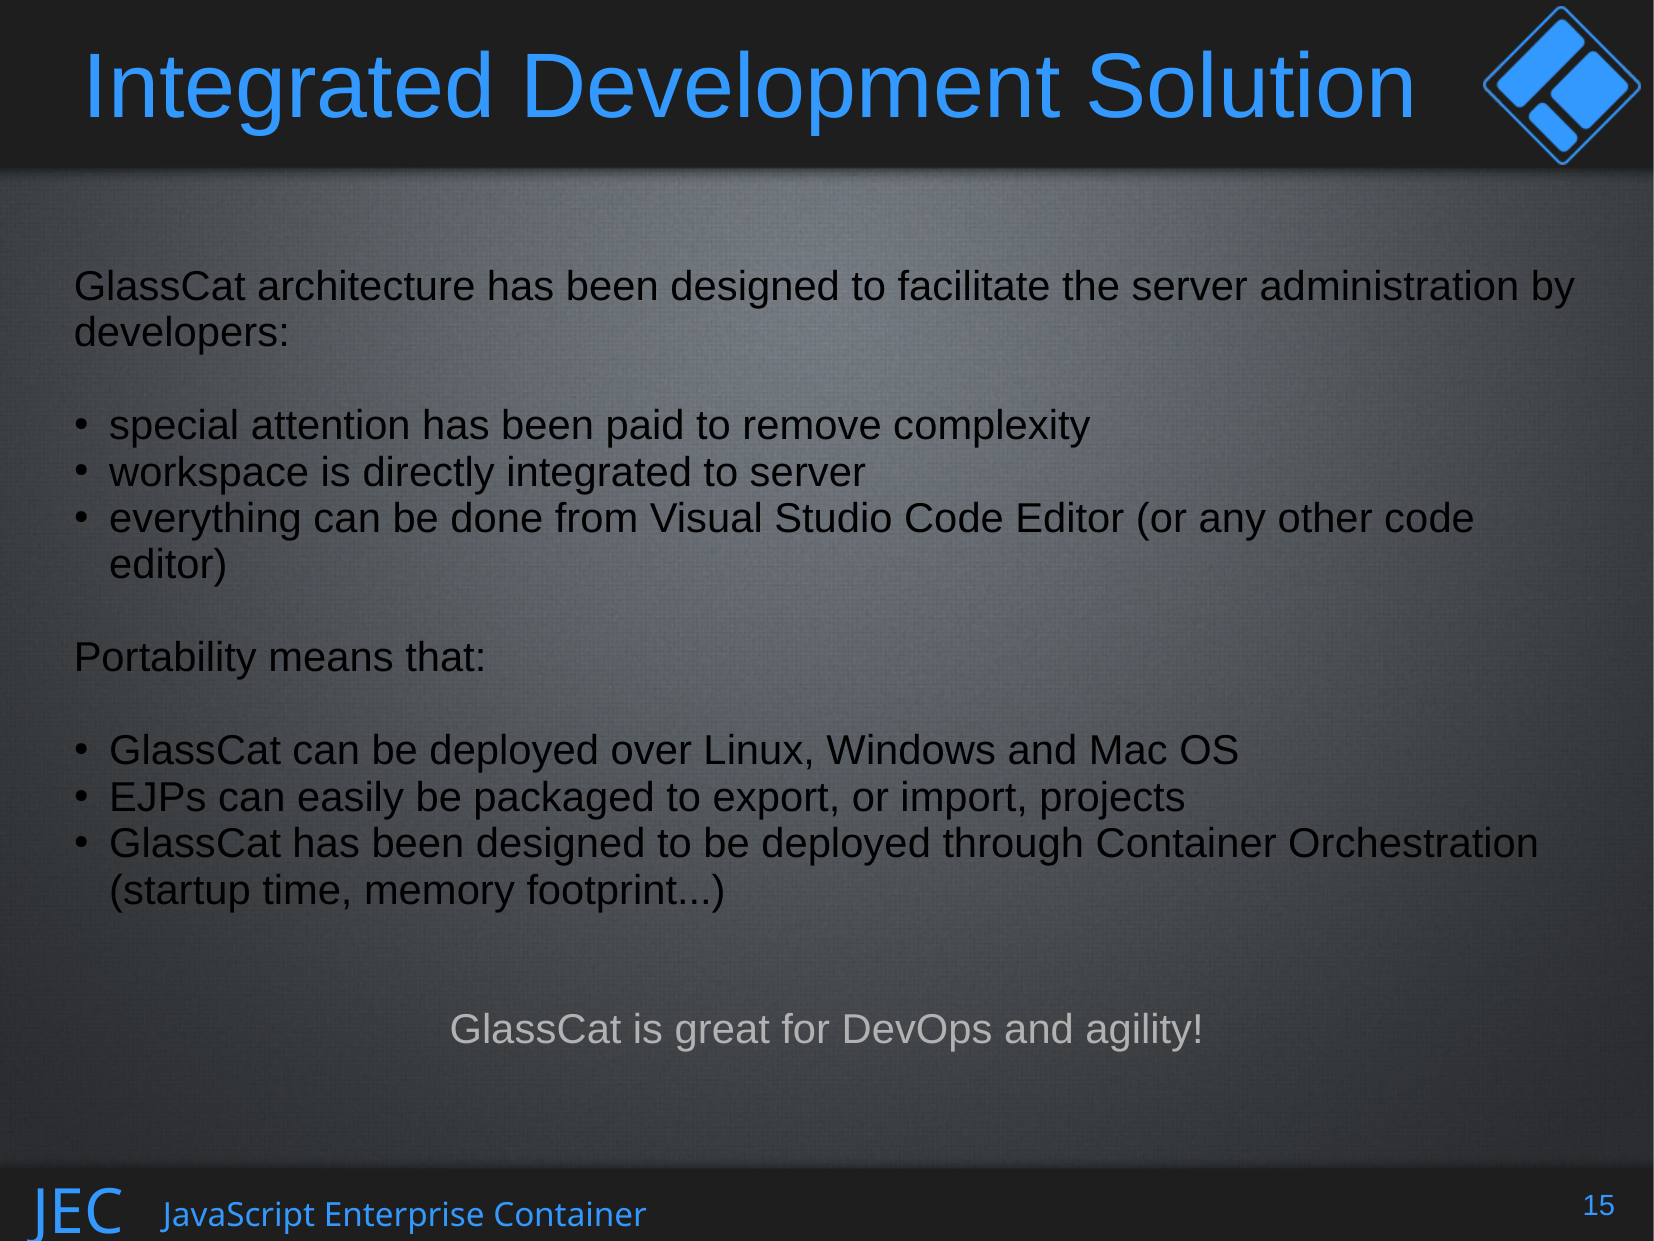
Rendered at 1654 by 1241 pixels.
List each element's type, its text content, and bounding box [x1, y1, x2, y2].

text_box JEC [17, 1159, 149, 1241]
picture [0, 0, 1654, 1241]
text_box JavaScript Enterprise Container [148, 1183, 651, 1241]
text_box 15 [744, 1181, 1630, 1229]
title Integrated Development Solution [82, 23, 1441, 147]
text_box GlassCat architecture has been designed to facilitate the server administration by developers: special attention has been paid to remove complexity workspace is directly integrated to server everything can be done from Visual Studio Code Editor (or any other code editor) Portability means that: GlassCat can be deployed over Linux, Windows and Mac OS EJPs can easily be packaged to export, or import, projects GlassCat has been designed to be deployed through Container Orchestration (startup time, memory footprint...) GlassCat is great for DevOps and agility! [59, 255, 1595, 1112]
